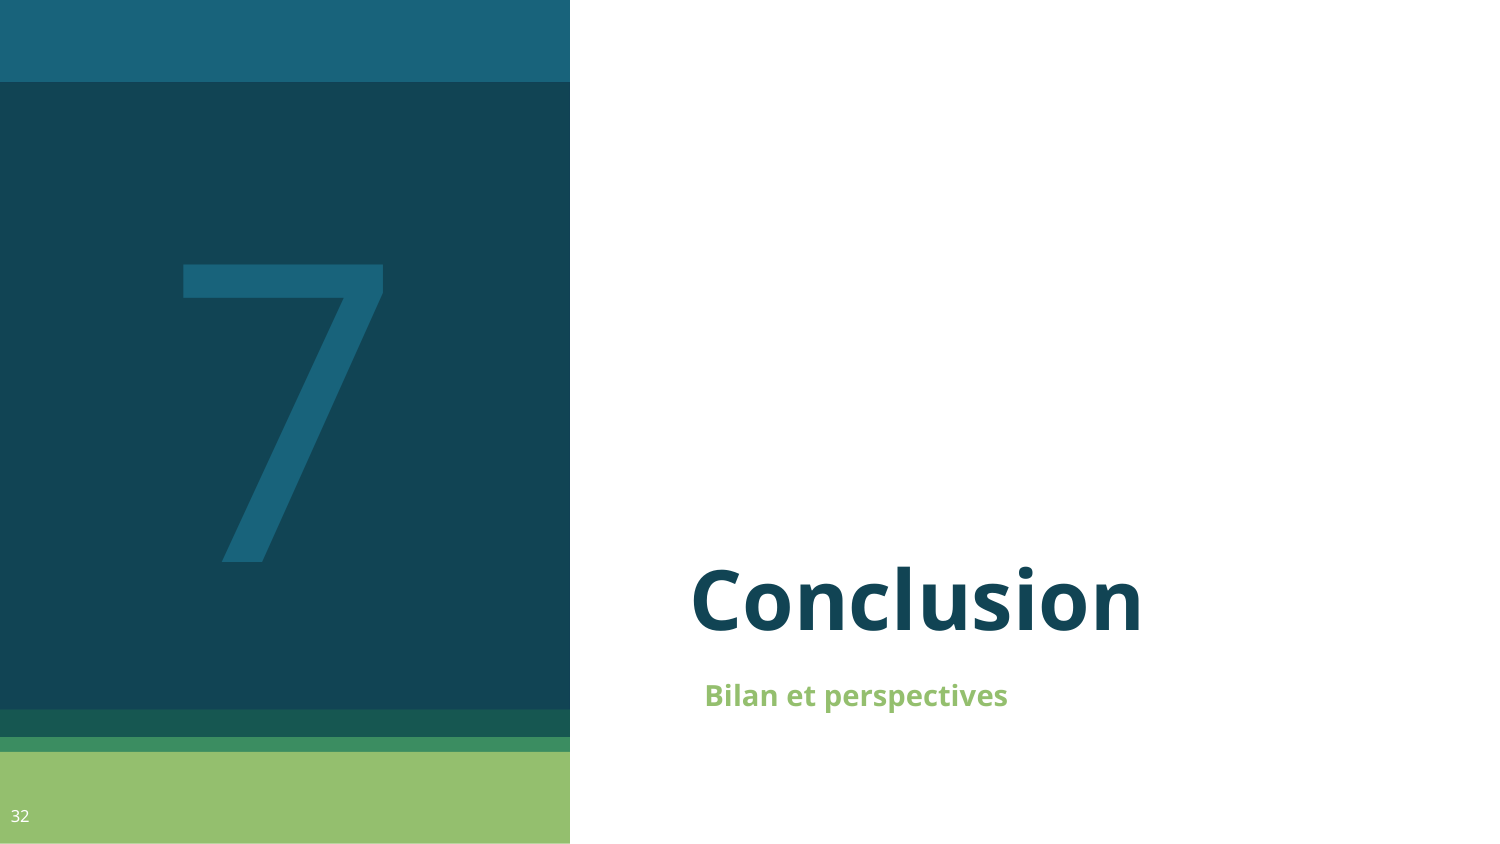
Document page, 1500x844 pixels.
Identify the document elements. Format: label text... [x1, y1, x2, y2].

slide_number <numéro> [0, 790, 49, 844]
subtitle Bilan et perspectives [689, 662, 1467, 750]
title Conclusion [674, 472, 1414, 663]
text_box 7 [0, 82, 570, 709]
